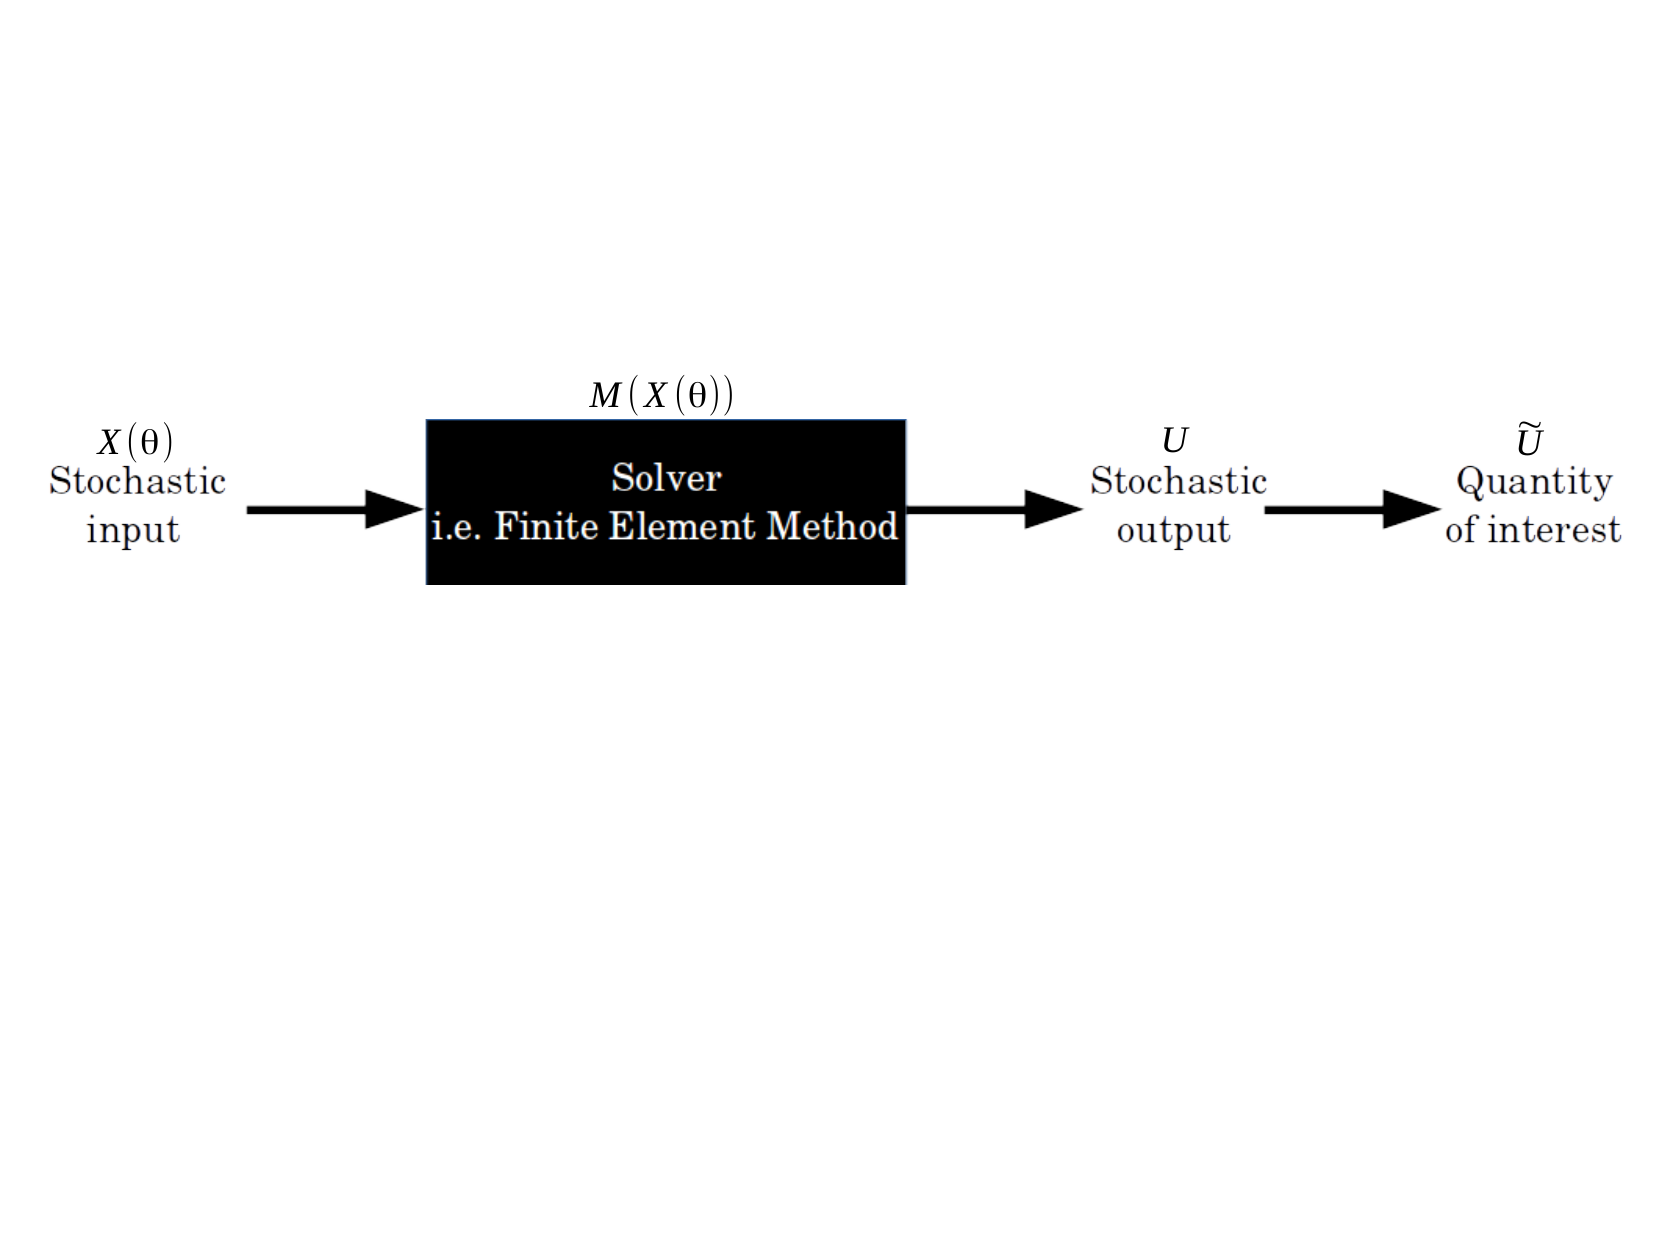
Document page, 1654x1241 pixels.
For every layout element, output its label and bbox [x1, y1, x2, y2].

chart [1508, 419, 1552, 465]
chart [581, 372, 741, 418]
chart [1154, 419, 1198, 462]
picture [30, 419, 1642, 585]
chart [88, 419, 181, 465]
